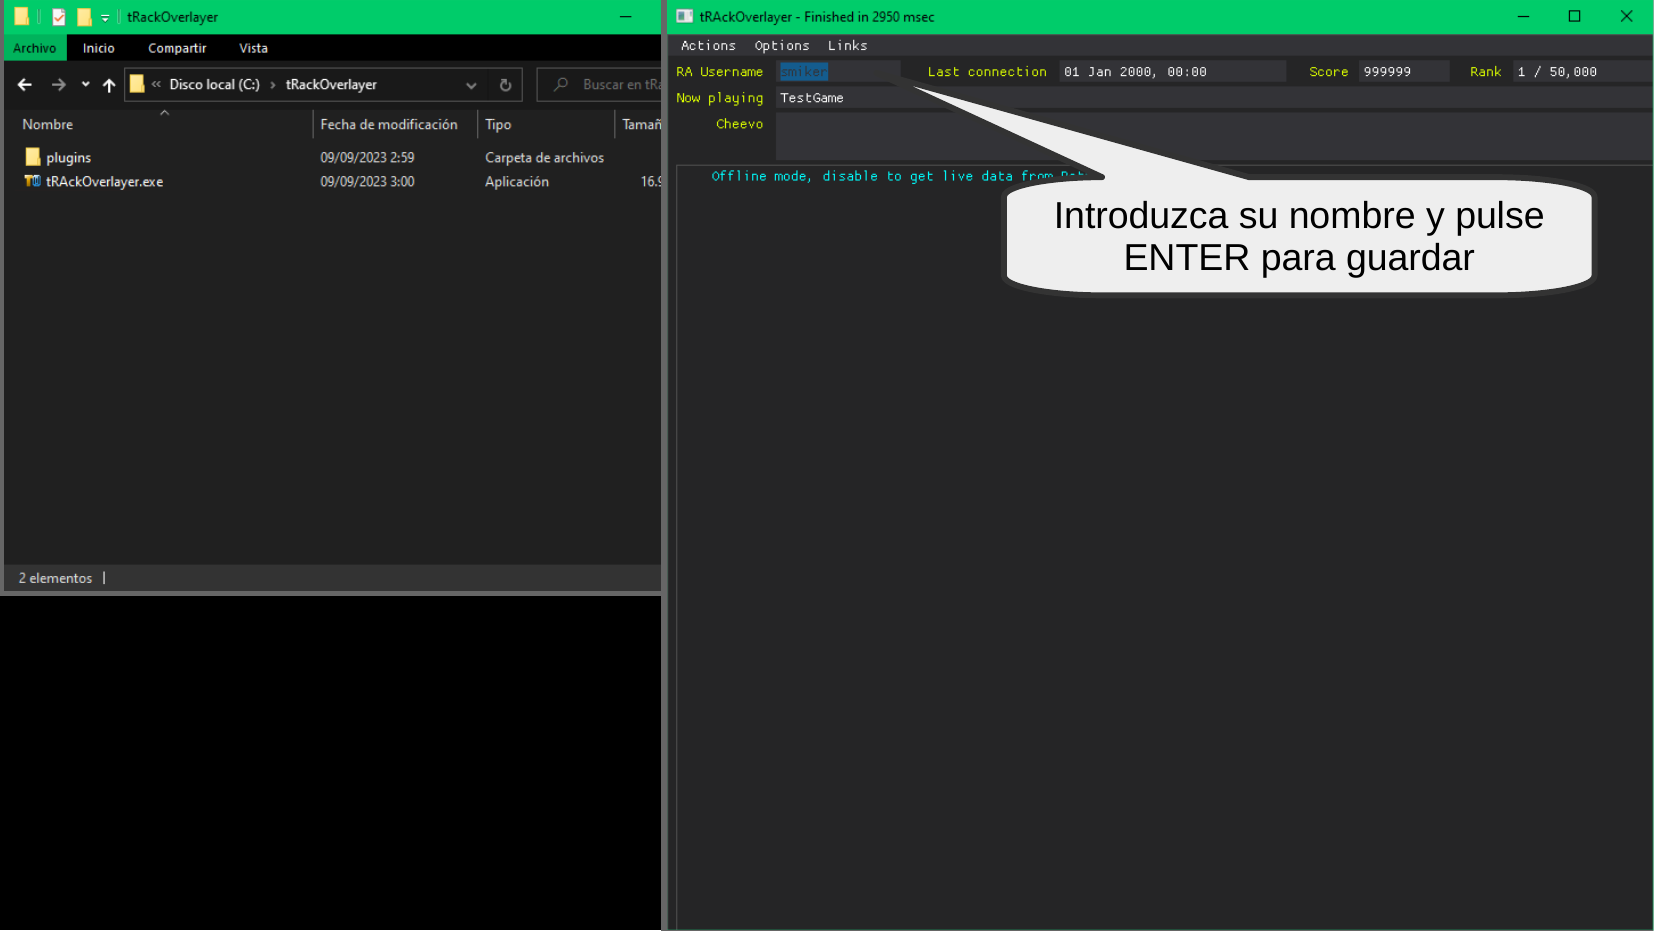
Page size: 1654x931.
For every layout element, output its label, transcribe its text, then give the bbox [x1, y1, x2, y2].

picture [3, 0, 661, 591]
picture [666, 0, 1654, 931]
text_box Introduzca su nombre y pulse ENTER para guardar [876, 72, 1595, 296]
